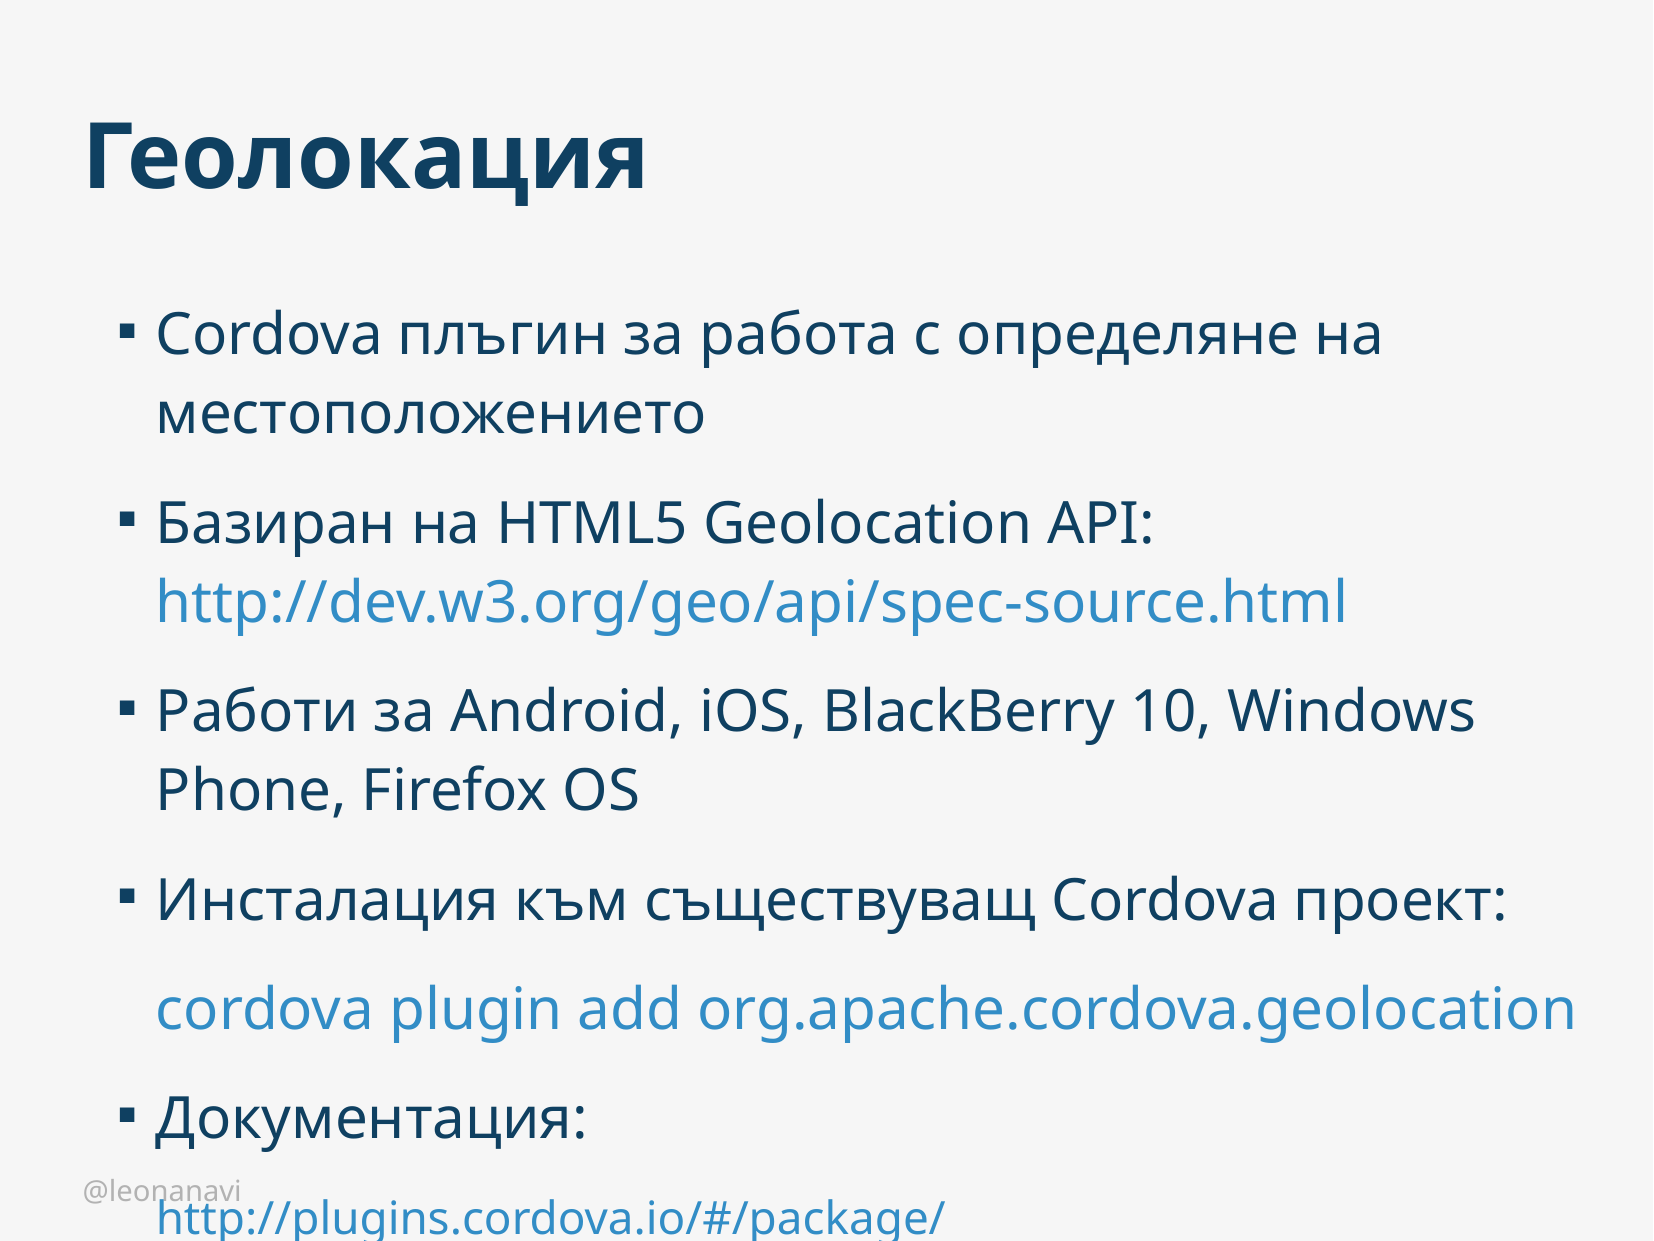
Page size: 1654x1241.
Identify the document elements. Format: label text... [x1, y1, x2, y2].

text_box Cordova плъгин за работа с определяне на местоположението Базиран на HTML5 Geolocation API: http://dev.w3.org/geo/api/spec-source.html Работи за Android, iOS, BlackBerry 10, Windows Phone, Firefox OS Инсталация към съществуващ Cordova проект: cordova plugin add org.apache.cordova.geolocation Документация: http://plugins.cordova.io/#/package/org.apache.cordova.geolocation [105, 285, 1653, 1230]
title Геолокация [82, 49, 1571, 257]
